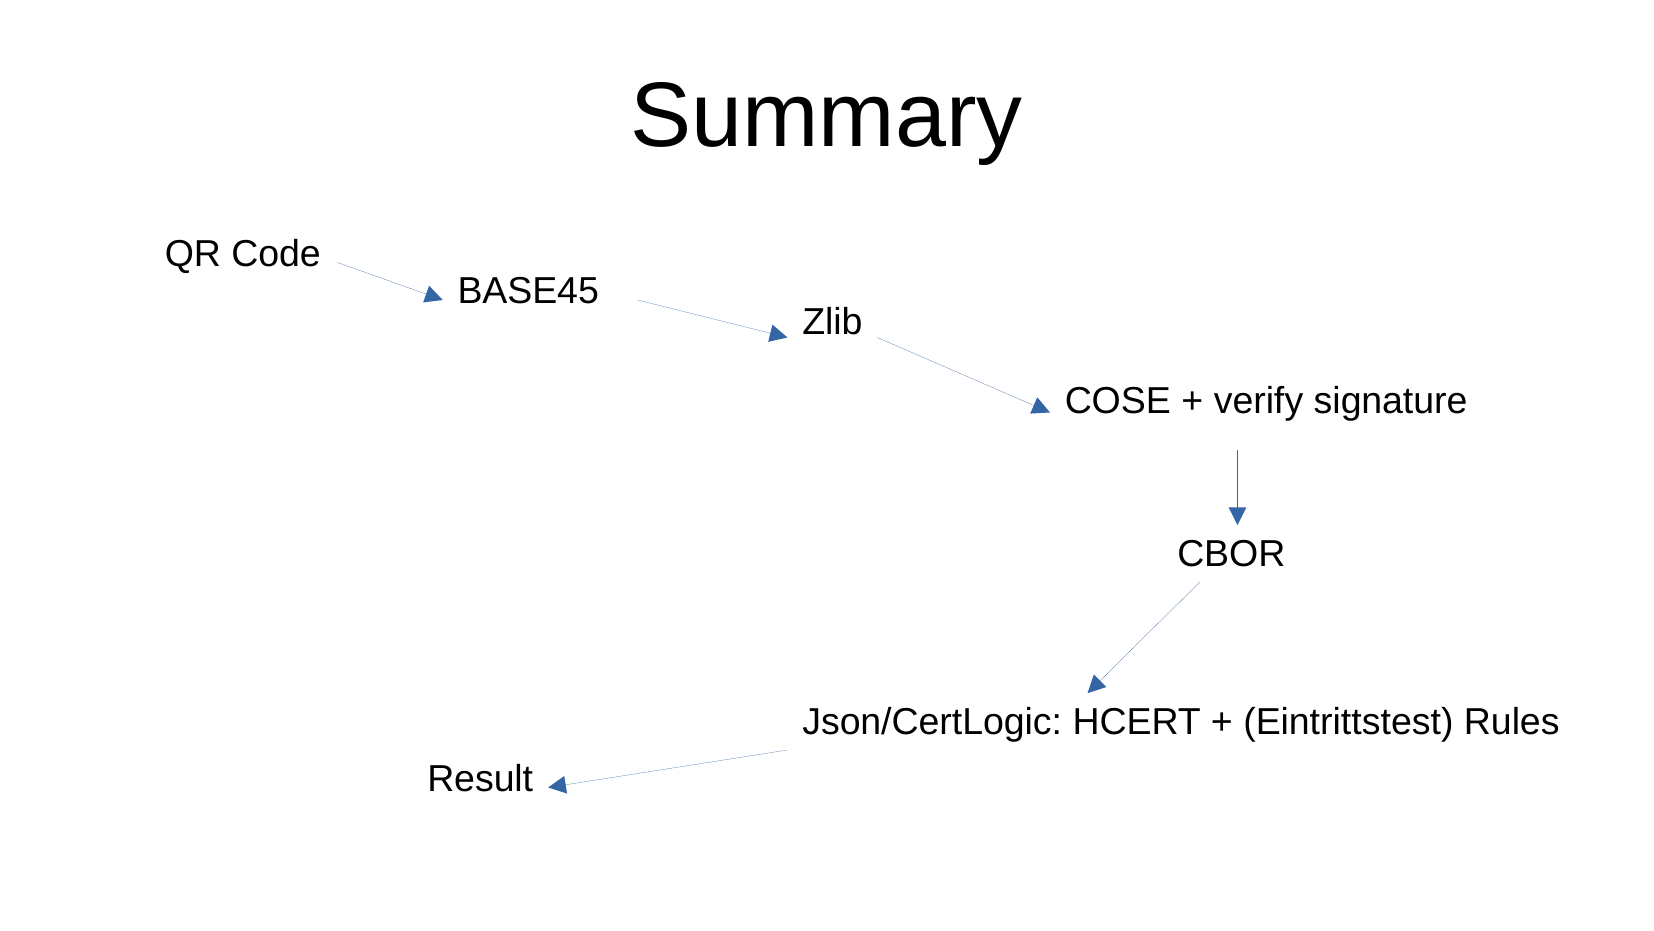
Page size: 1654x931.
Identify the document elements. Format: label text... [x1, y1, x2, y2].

text_box Json/CertLogic: HCERT + (Eintrittstest) Rules [787, 693, 1575, 751]
text_box CBOR [1162, 525, 1301, 582]
text_box Result [412, 750, 549, 807]
title Summary [82, 37, 1571, 193]
text_box Zlib [787, 292, 878, 350]
text_box BASE45 [442, 262, 614, 320]
text_box QR Code [150, 225, 336, 282]
text_box COSE + verify signature [1050, 372, 1483, 430]
